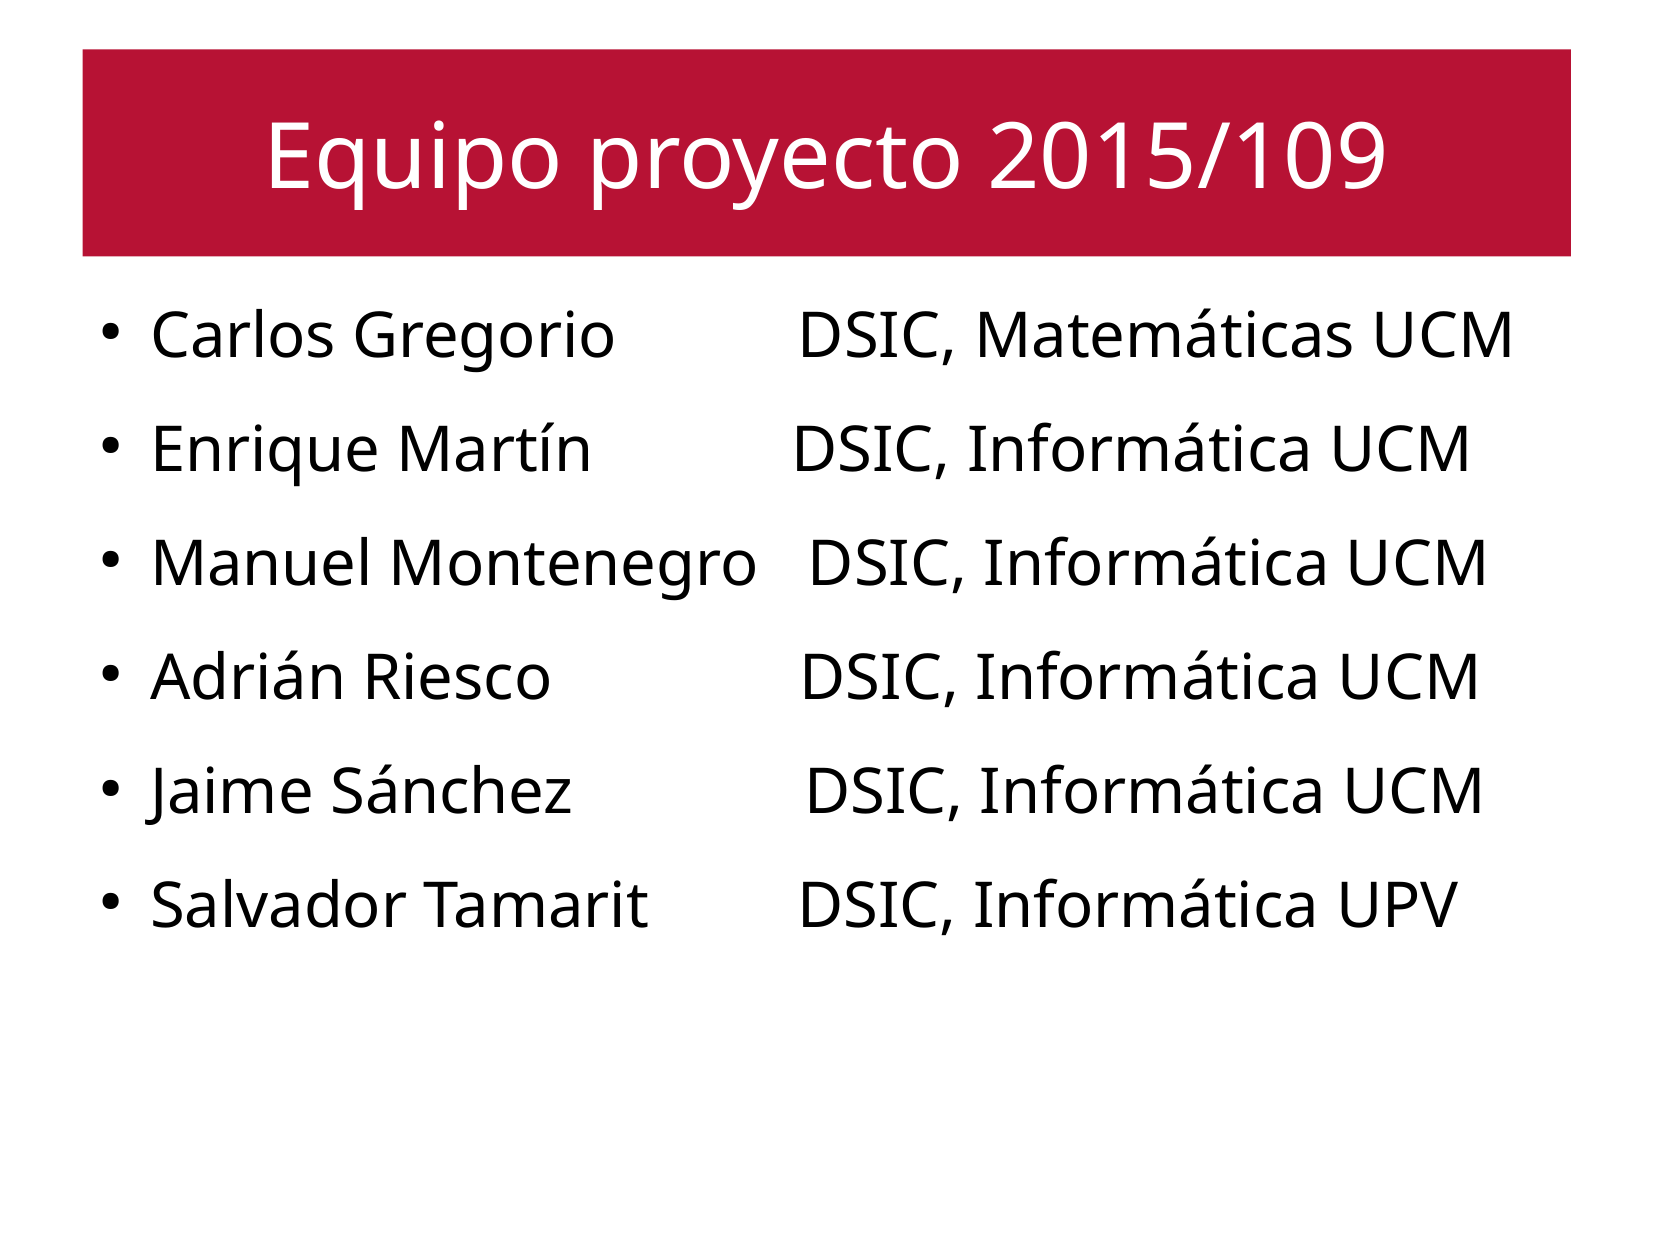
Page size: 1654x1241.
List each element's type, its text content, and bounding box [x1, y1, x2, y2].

list Carlos Gregorio DSIC, Matemáticas UCM Enrique Martín DSIC, Informática UCM Manuel Montenegro DSIC, Informática UCM Adrián Riesco DSIC, Informática UCM Jaime Sánchez DSIC, Informática UCM Salvador Tamarit DSIC, Informática UPV [82, 290, 1571, 1010]
title Equipo proyecto 2015/109 [82, 49, 1571, 257]
